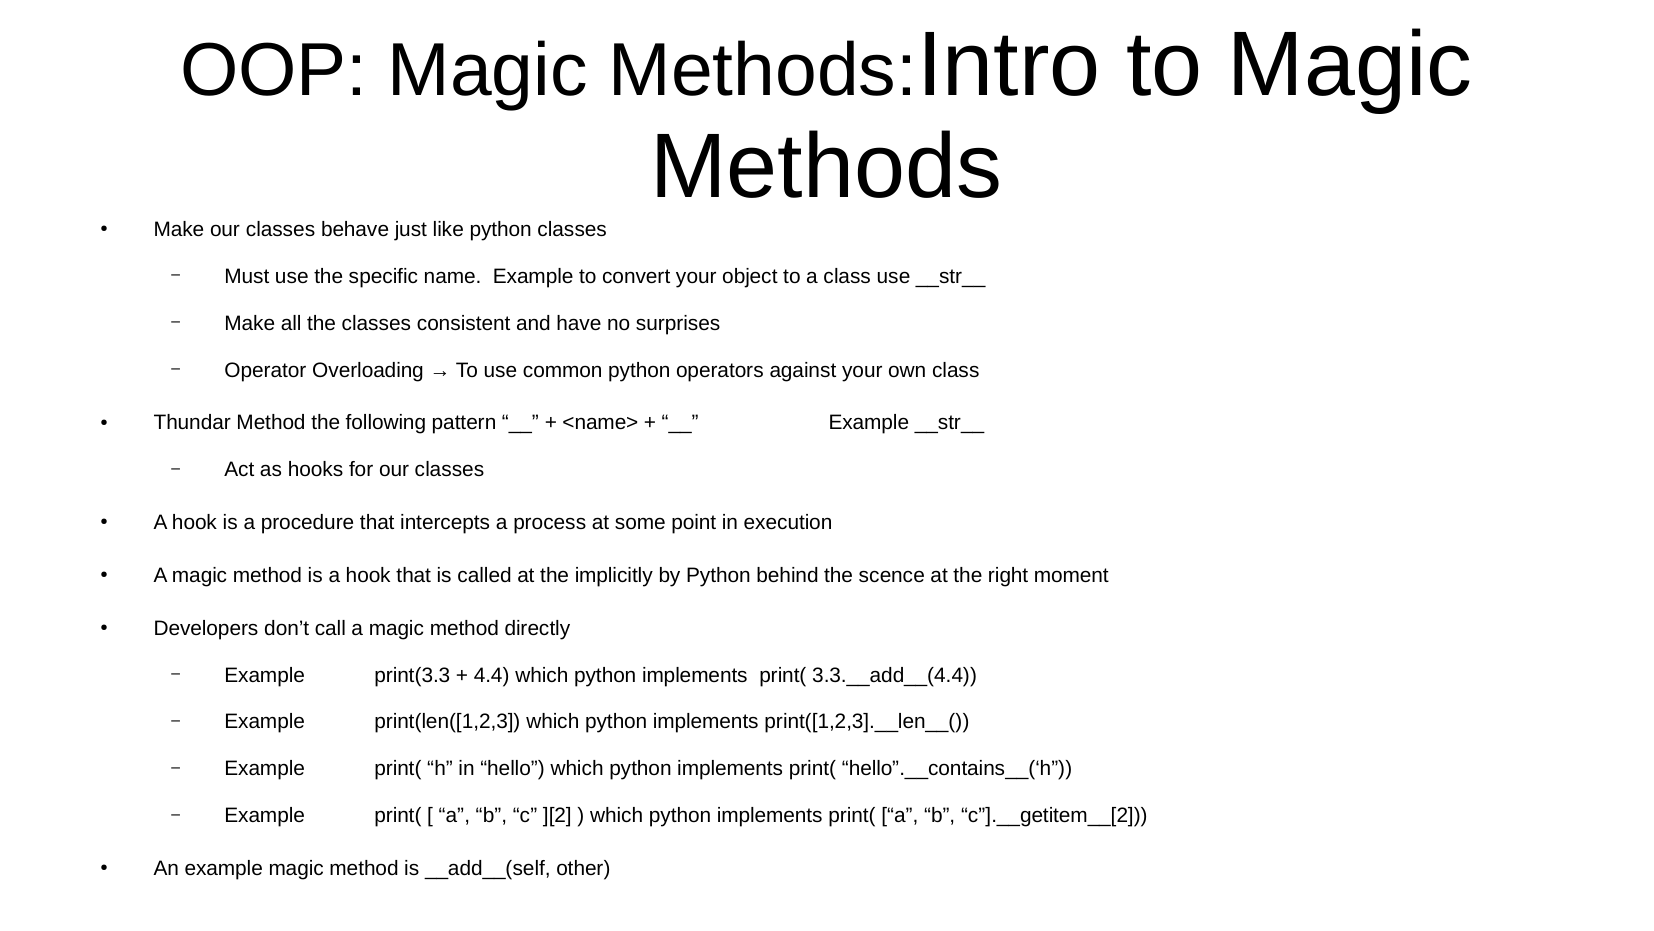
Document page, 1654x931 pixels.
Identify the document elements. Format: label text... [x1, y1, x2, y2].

list Make our classes behave just like python classes Must use the specific name. Example to convert your object to a class use __str__ Make all the classes consistent and have no surprises Operator Overloading → To use common python operators against your own class Thundar Method the following pattern “__” + <name> + “__” Example __str__ Act as hooks for our classes A hook is a procedure that intercepts a process at some point in execution A magic method is a hook that is called at the implicitly by Python behind the scence at the right moment Developers don’t call a magic method directly Example print(3.3 + 4.4) which python implements print( 3.3.__add__(4.4)) Example print(len([1,2,3]) which python implements print([1,2,3].__len__()) Example print( “h” in “hello”) which python implements print( “hello”.__contains__(‘h”)) Example print( [ “a”, “b”, “c” ][2] ) which python implements print( [“a”, “b”, “c”].__getitem__[2])) An example magic method is __add__(self, other) [82, 217, 1636, 916]
title OOP: Magic Methods:Intro to Magic Methods [82, 12, 1571, 217]
